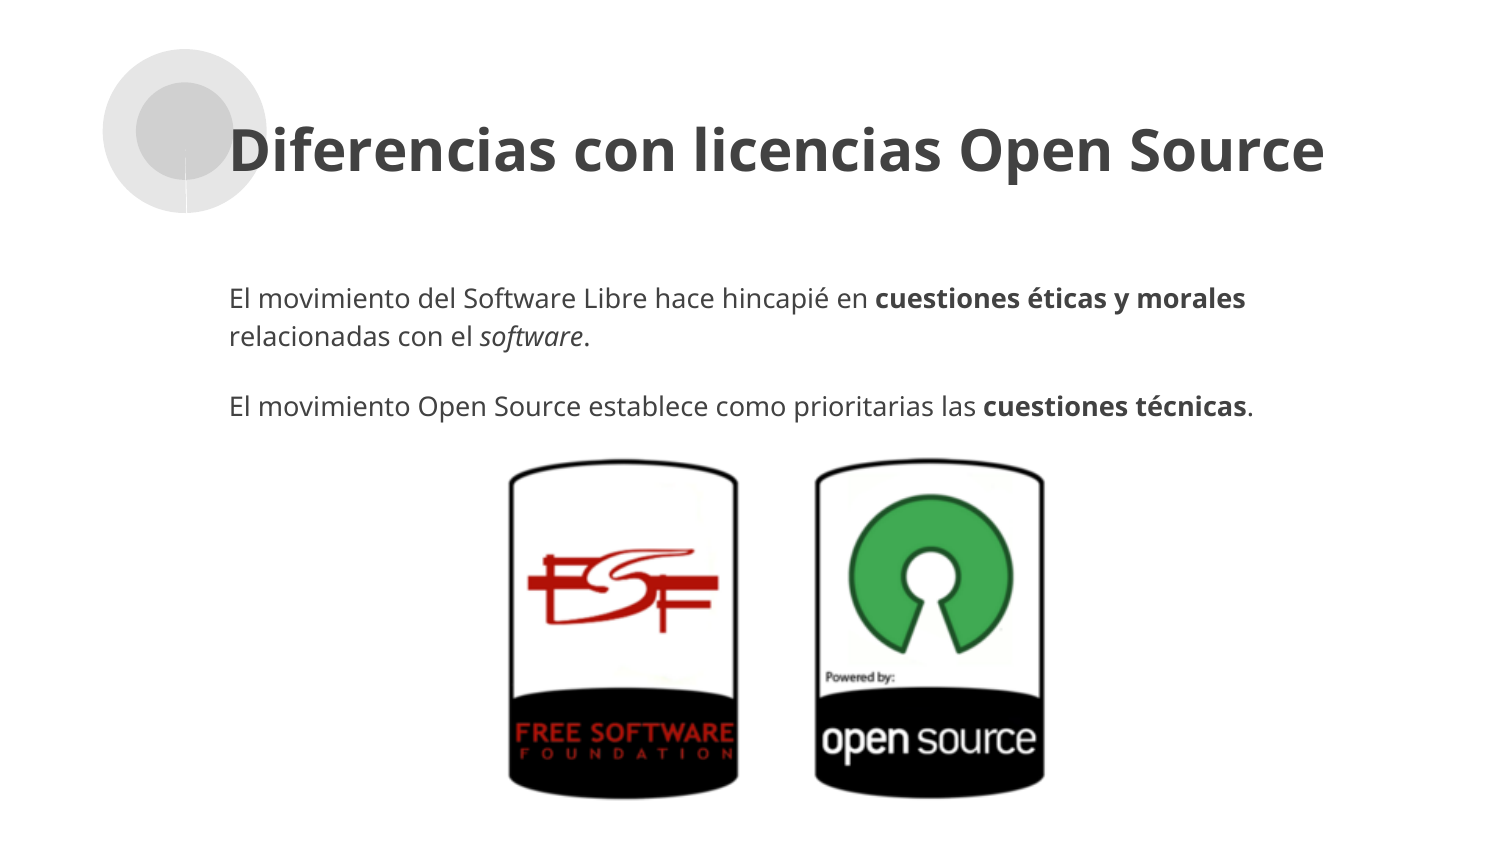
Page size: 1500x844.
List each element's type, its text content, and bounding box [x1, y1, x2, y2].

picture [427, 425, 1131, 821]
title Diferencias con licencias Open Source [213, 98, 1368, 262]
list El movimiento del Software Libre hace hincapié en cuestiones éticas y morales relacionadas con el software. El movimiento Open Source establece como prioritarias las cuestiones técnicas. [213, 262, 1368, 680]
